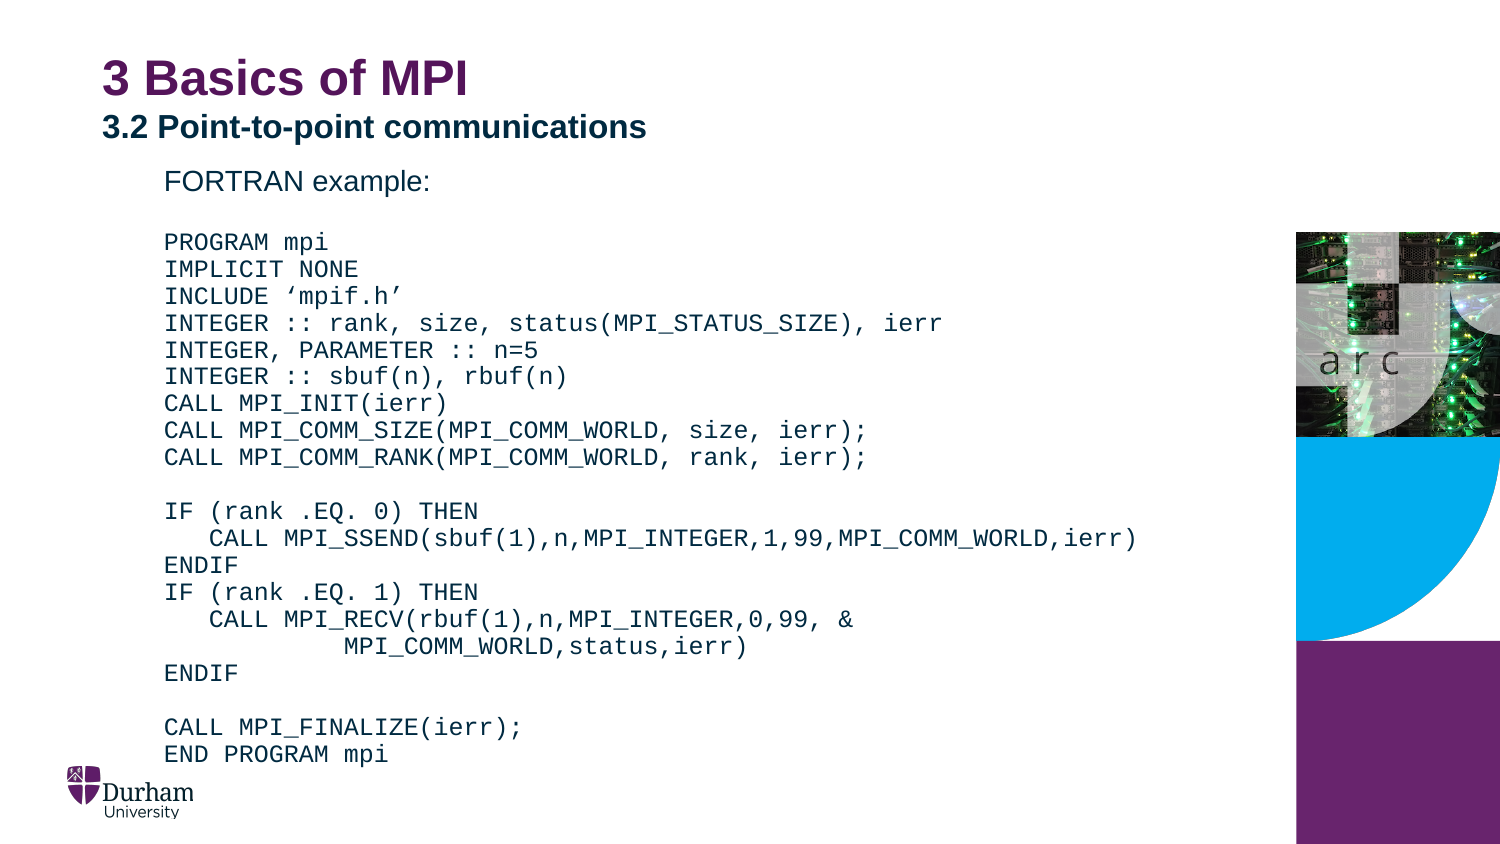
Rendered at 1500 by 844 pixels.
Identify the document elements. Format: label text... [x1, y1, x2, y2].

picture [1332, 467, 1500, 640]
list FORTRAN example: PROGRAM mpi IMPLICIT NONE INCLUDE ‘mpif.h’ INTEGER :: rank, size, status(MPI_STATUS_SIZE), ierr INTEGER, PARAMETER :: n=5 INTEGER :: sbuf(n), rbuf(n) CALL MPI_INIT(ierr) CALL MPI_COMM_SIZE(MPI_COMM_WORLD, size, ierr); CALL MPI_COMM_RANK(MPI_COMM_WORLD, rank, ierr); IF (rank .EQ. 0) THEN CALL MPI_SSEND(sbuf(1),n,MPI_INTEGER,1,99,MPI_COMM_WORLD,ierr) ENDIF IF (rank .EQ. 1) THEN CALL MPI_RECV(rbuf(1),n,MPI_INTEGER,0,99, & MPI_COMM_WORLD,status,ierr) ENDIF CALL MPI_FINALIZE(ierr); END PROGRAM mpi [163, 166, 1215, 751]
picture [1296, 232, 1500, 436]
picture [67, 766, 193, 819]
text_box [1296, 640, 1500, 844]
title 3 Basics of MPI 3.2 Point-to-point communications [101, 45, 1399, 187]
